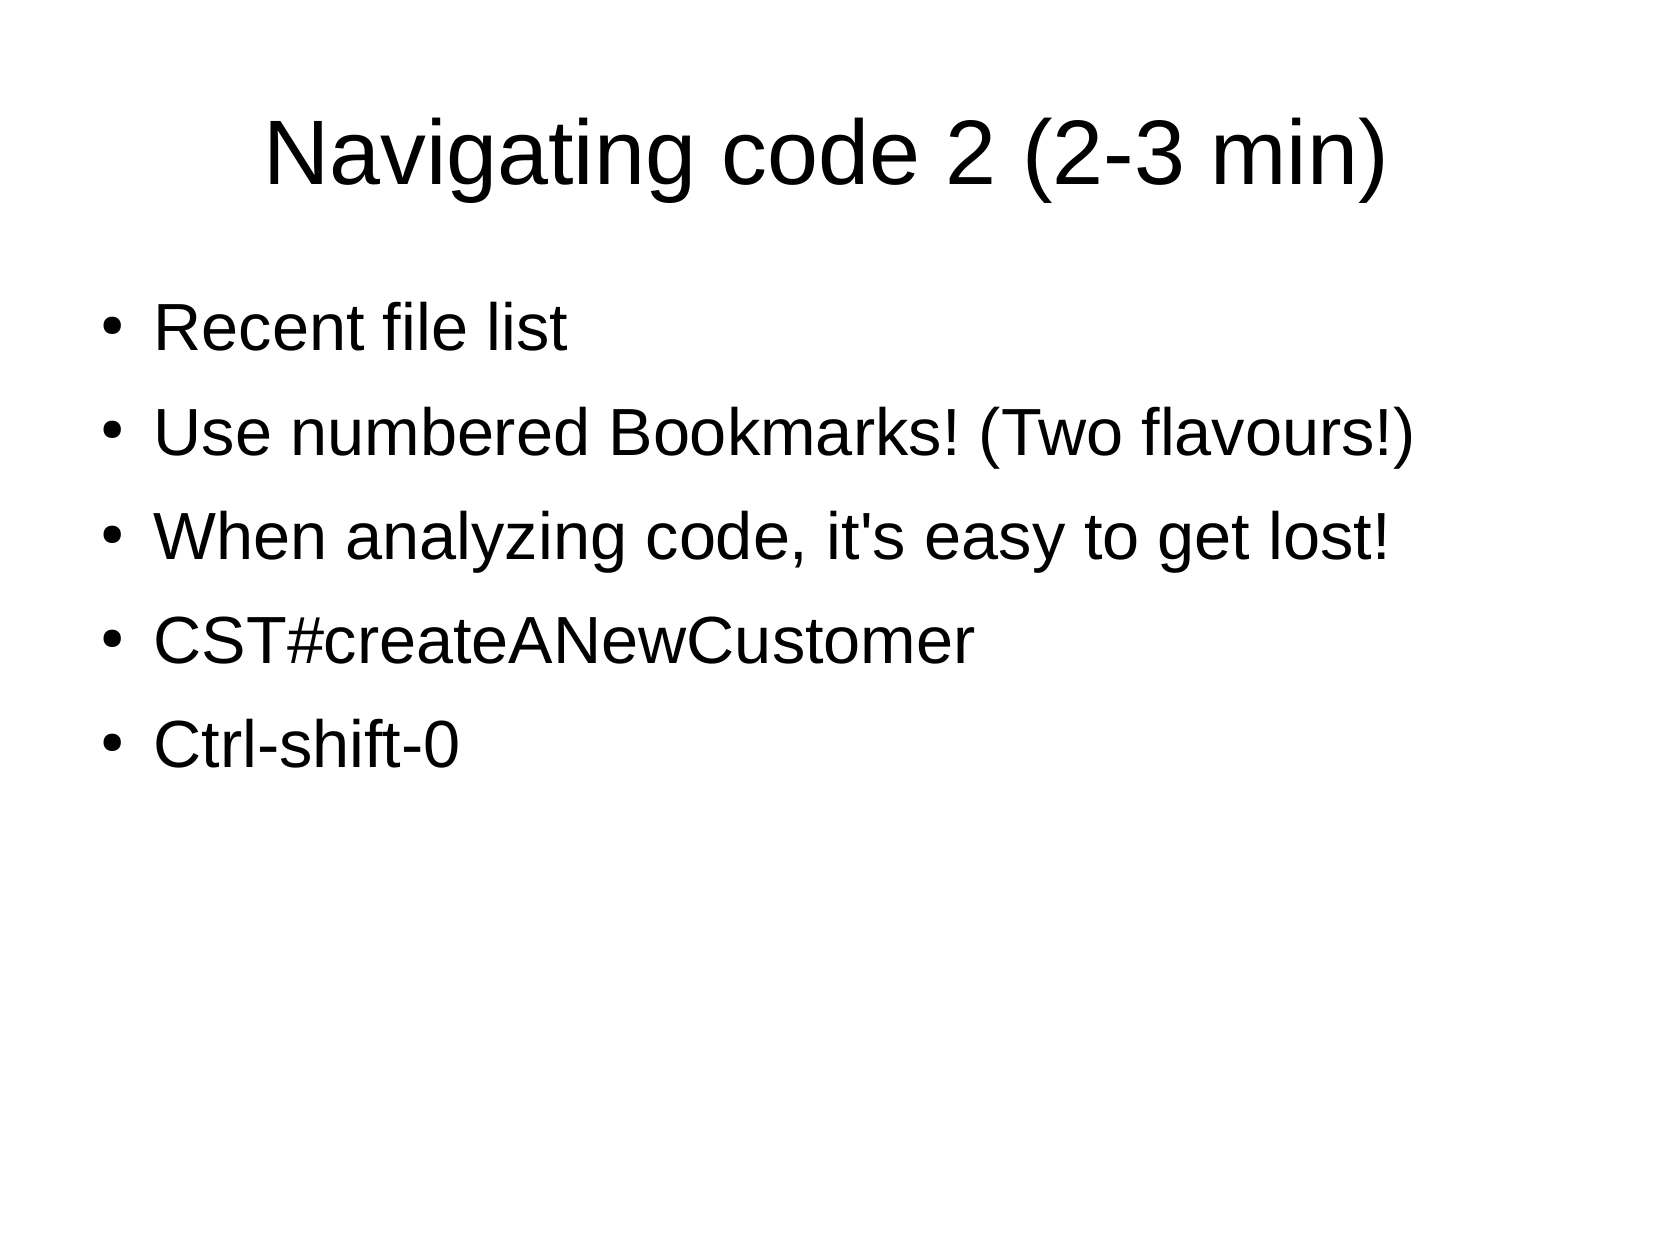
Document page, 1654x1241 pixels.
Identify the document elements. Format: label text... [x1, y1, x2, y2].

title Navigating code 2 (2-3 min) [82, 49, 1571, 257]
list Recent file list Use numbered Bookmarks! (Two flavours!) When analyzing code, it's easy to get lost! CST#createANewCustomer Ctrl-shift-0 [82, 290, 1571, 1109]
